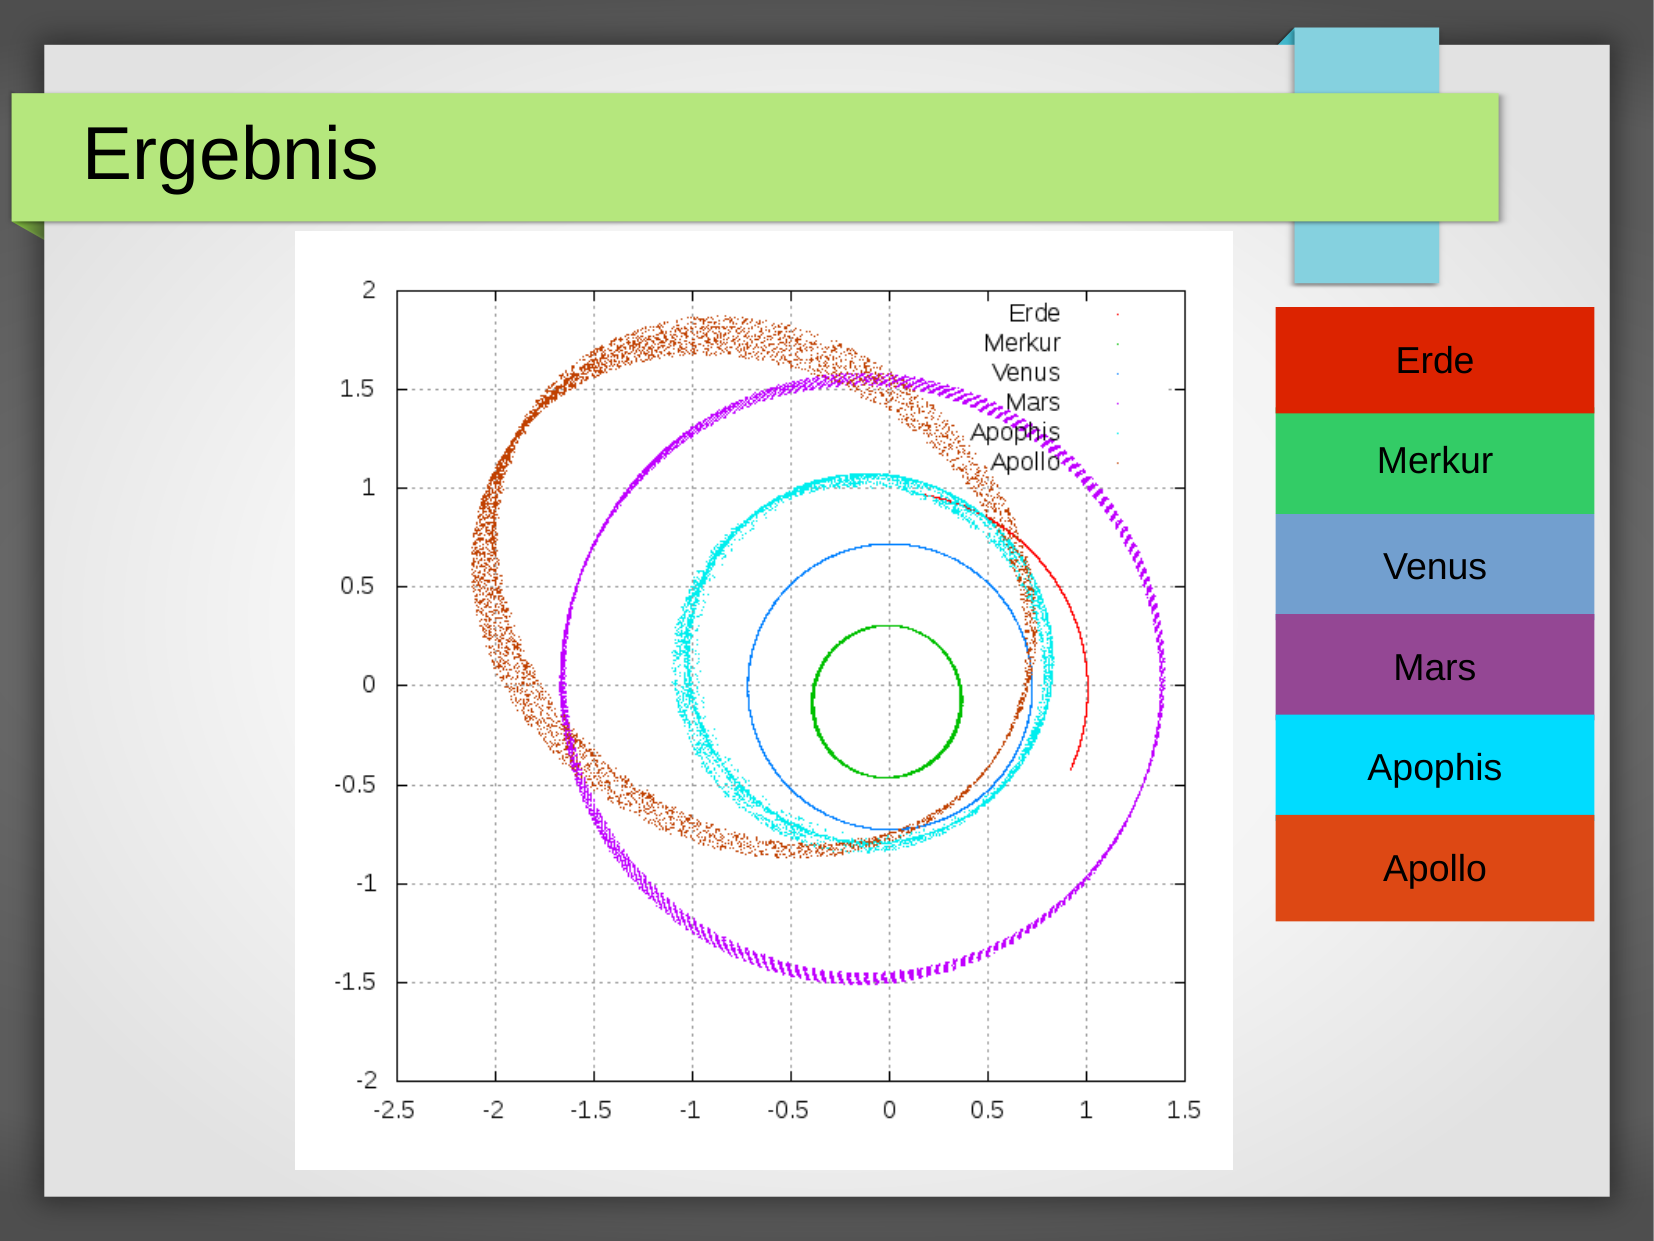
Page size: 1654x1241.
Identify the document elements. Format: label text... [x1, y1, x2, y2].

title Ergebnis [82, 94, 1264, 213]
text_box Venus [1275, 514, 1595, 614]
picture [0, 0, 1654, 1241]
text_box Apollo [1275, 814, 1595, 922]
text_box Apophis [1275, 714, 1595, 814]
text_box Merkur [1275, 414, 1595, 514]
text_box Erde [1275, 307, 1595, 414]
text_box Mars [1275, 614, 1595, 714]
